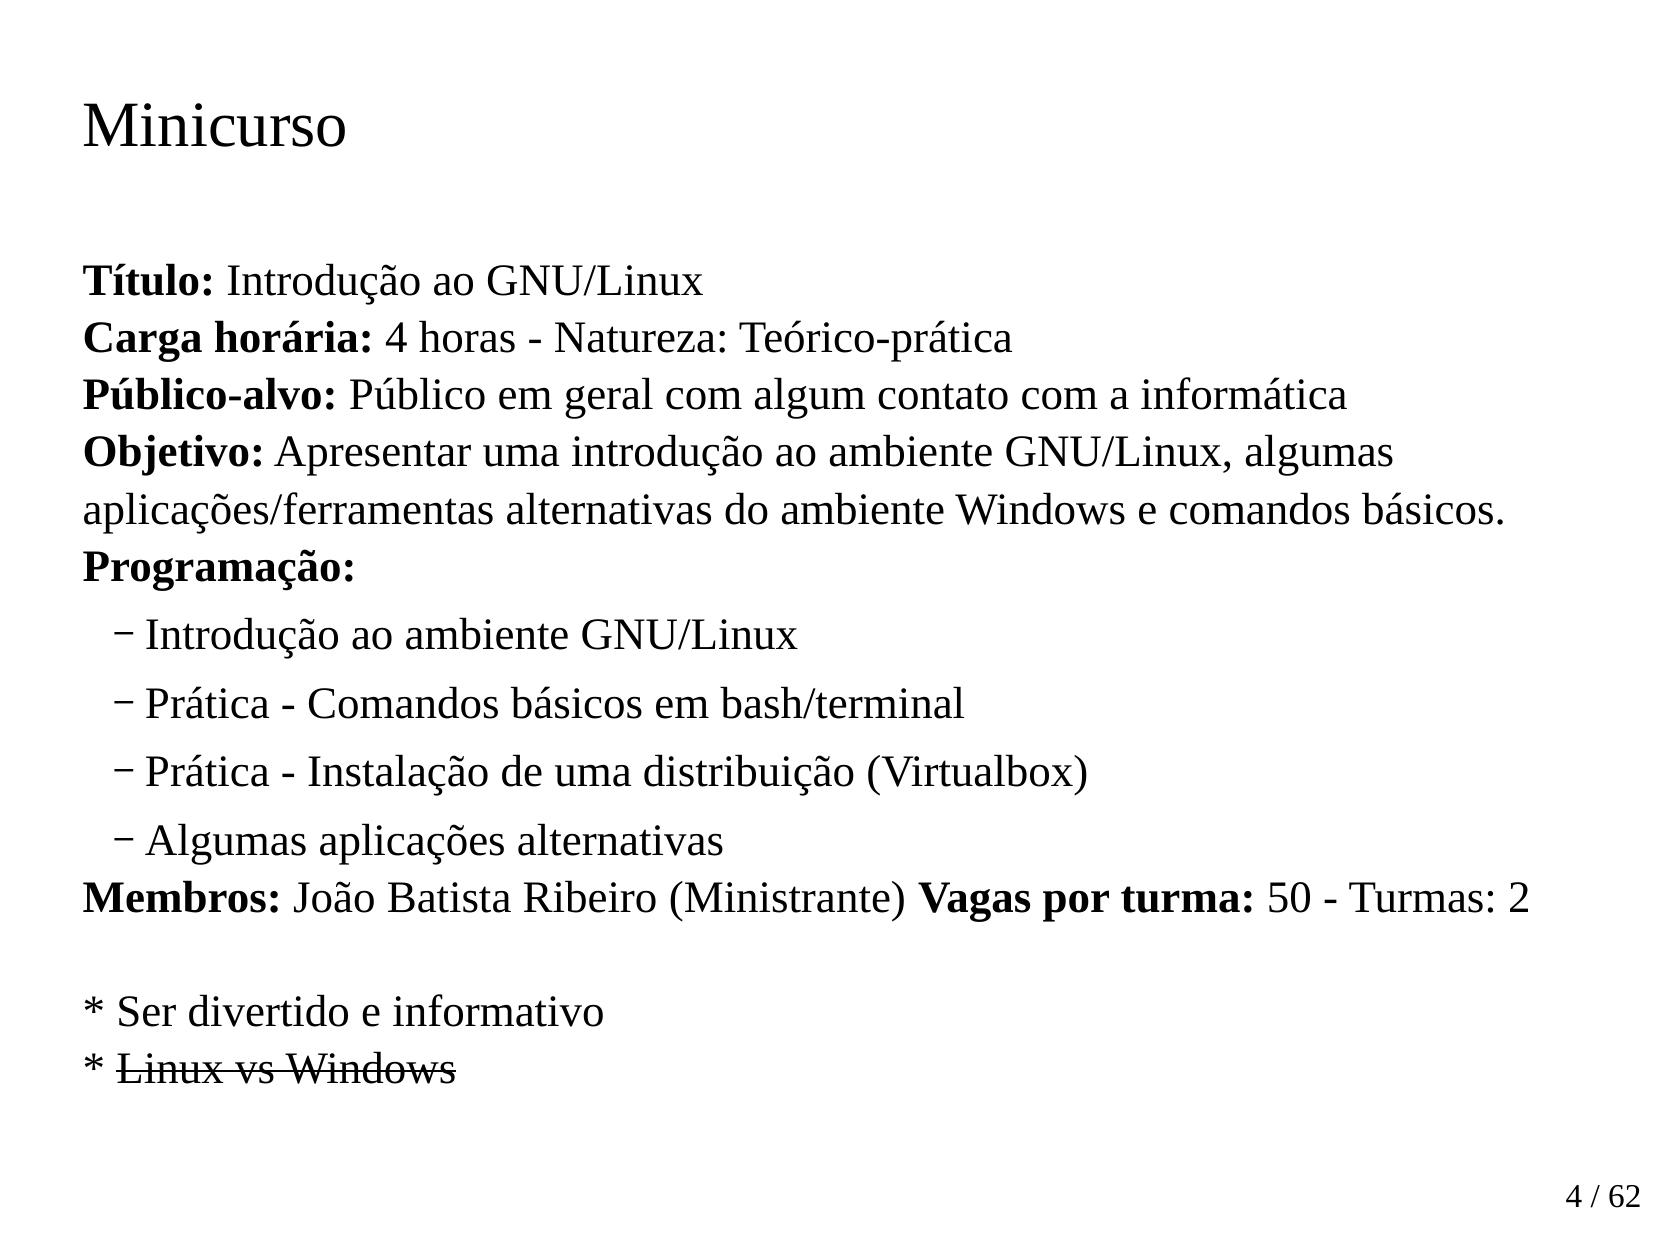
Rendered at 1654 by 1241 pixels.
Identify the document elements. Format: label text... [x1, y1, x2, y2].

title Minicurso [82, 49, 1571, 201]
list Título: Introdução ao GNU/Linux Carga horária: 4 horas - Natureza: Teórico-prática Público-alvo: Público em geral com algum contato com a informática Objetivo: Apresentar uma introdução ao ambiente GNU/Linux, algumas aplicações/ferramentas alternativas do ambiente Windows e comandos básicos. Programação: Introdução ao ambiente GNU/Linux Prática - Comandos básicos em bash/terminal Prática - Instalação de uma distribuição (Virtualbox) Algumas aplicações alternativas Membros: João Batista Ribeiro (Ministrante) Vagas por turma: 50 - Turmas: 2 * Ser divertido e informativo * Linux vs Windows [82, 248, 1571, 1111]
